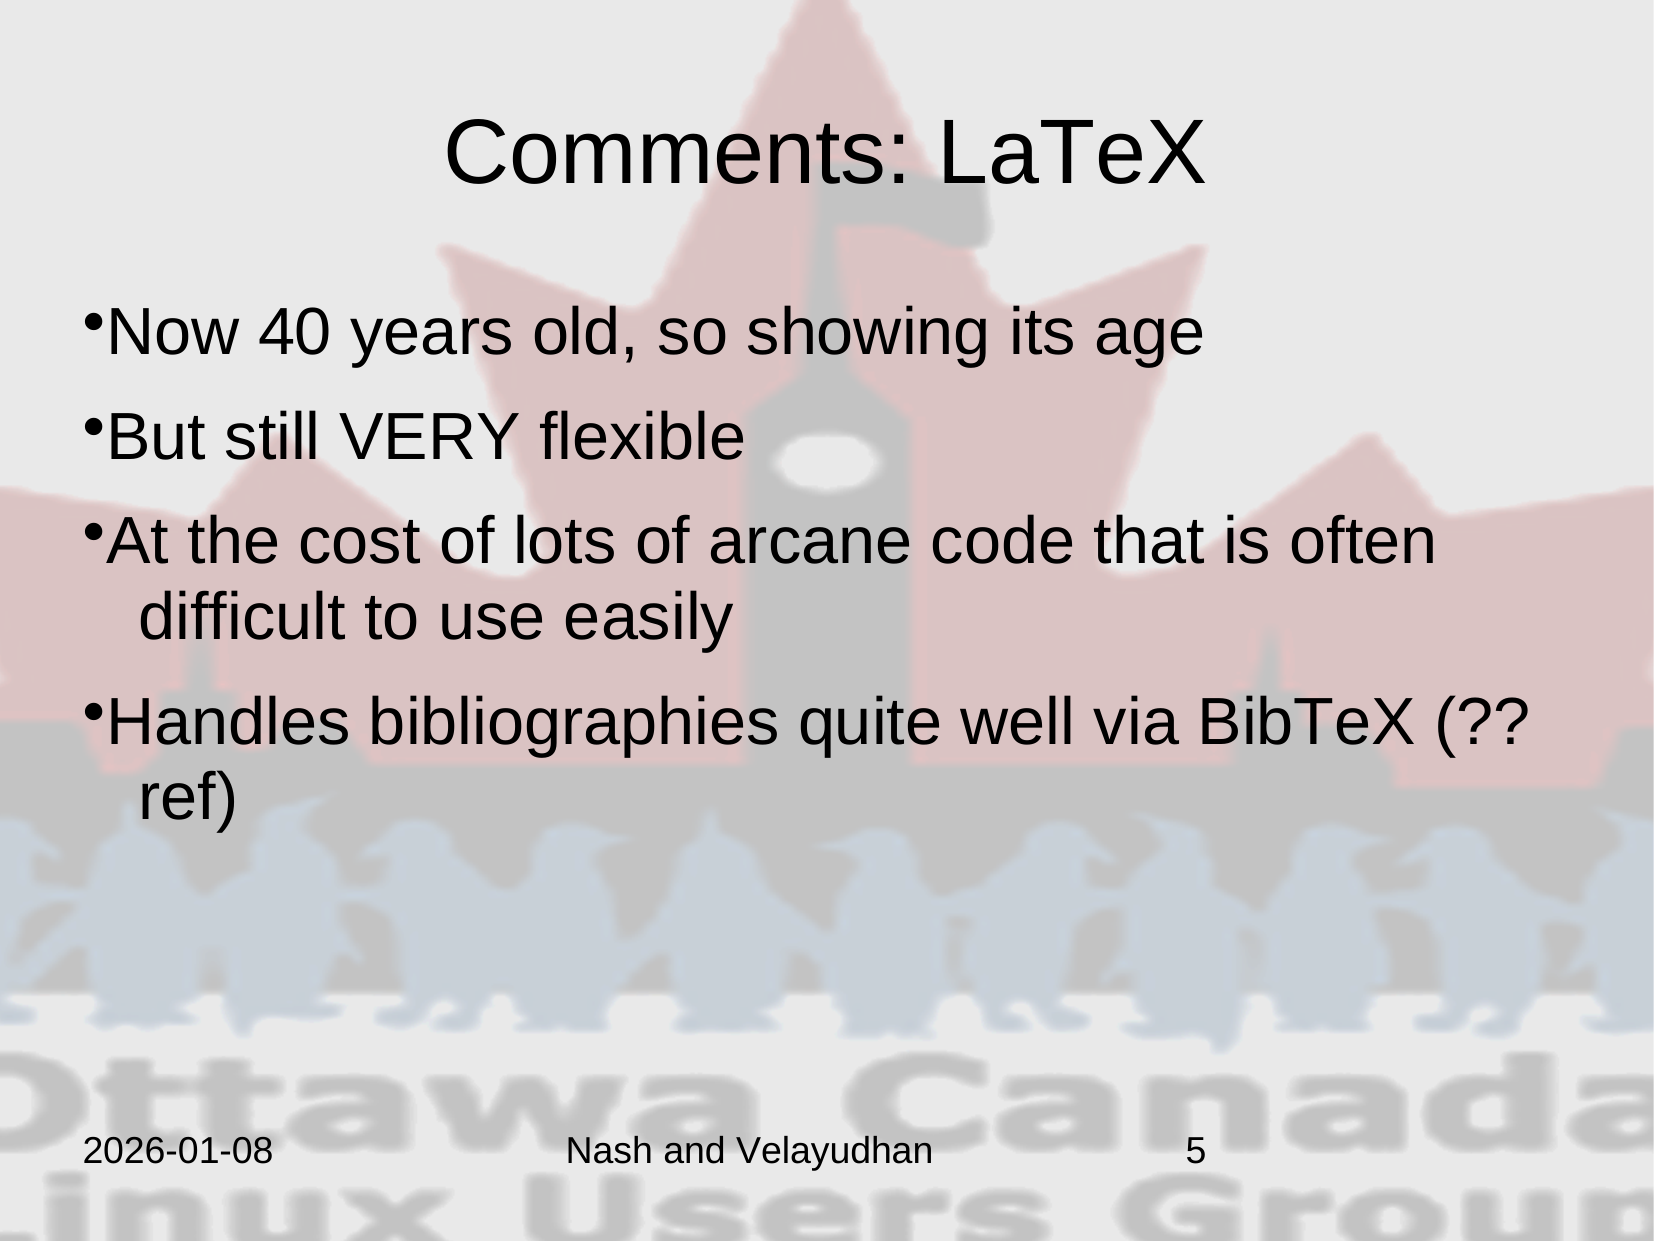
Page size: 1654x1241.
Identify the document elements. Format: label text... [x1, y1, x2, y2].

title Comments: LaTeX [82, 49, 1570, 256]
picture [0, 0, 1654, 1241]
list Now 40 years old, so showing its age But still VERY flexible At the cost of lots of arcane code that is often difficult to use easily Handles bibliographies quite well via BibTeX (??ref) [82, 290, 1570, 1009]
